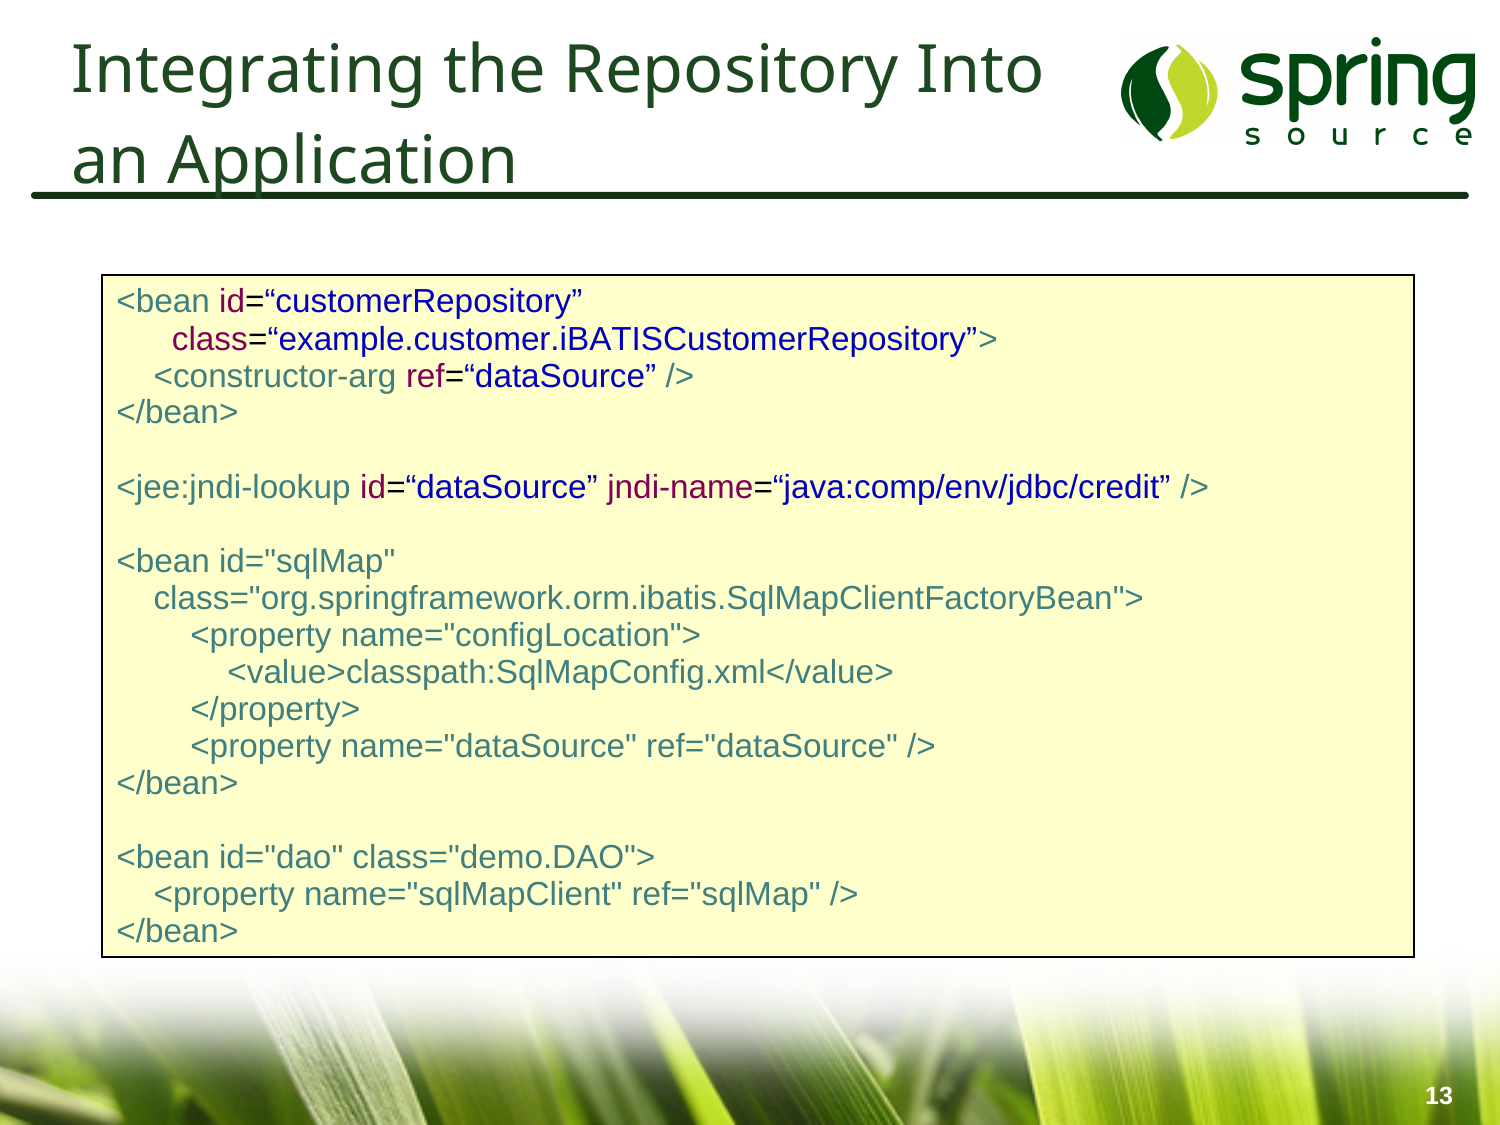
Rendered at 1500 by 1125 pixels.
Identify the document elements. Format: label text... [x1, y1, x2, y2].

title Integrating the Repository Into an Application [56, 13, 1089, 191]
picture [1121, 37, 1475, 145]
picture [0, 944, 1500, 1125]
text_box <bean id=“customerRepository” class=“example.customer.iBATISCustomerRepository”> <constructor-arg ref=“dataSource” /> </bean> <jee:jndi-lookup id=“dataSource” jndi-name=“java:comp/env/jdbc/credit” /> <bean id="sqlMap" class="org.springframework.orm.ibatis.SqlMapClientFactoryBean"> <property name="configLocation"> <value>classpath:SqlMapConfig.xml</value> </property> <property name="dataSource" ref="dataSource" /> </bean> <bean id="dao" class="demo.DAO"> <property name="sqlMapClient" ref="sqlMap" /> </bean> [101, 275, 1414, 958]
